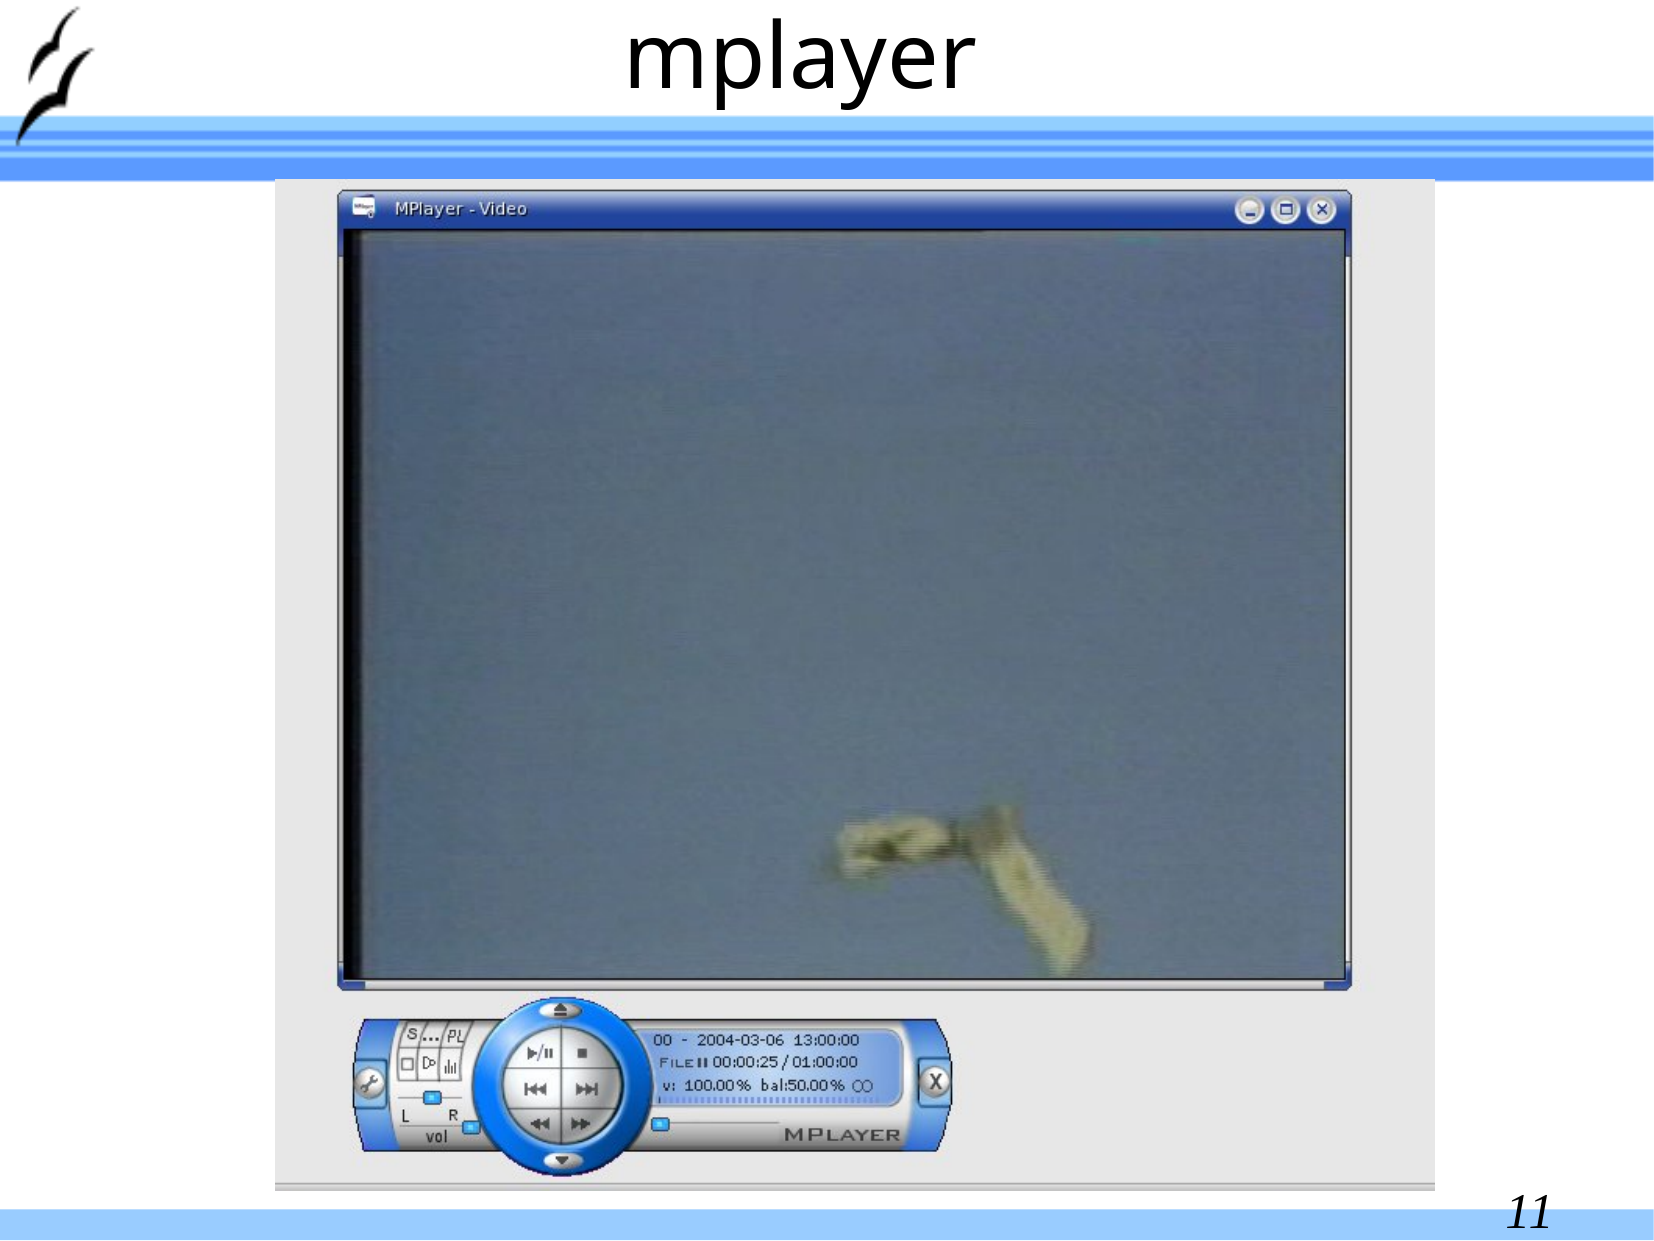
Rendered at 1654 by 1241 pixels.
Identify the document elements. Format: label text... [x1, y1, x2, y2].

title mplayer [94, 0, 1507, 121]
picture [0, 0, 1654, 1191]
